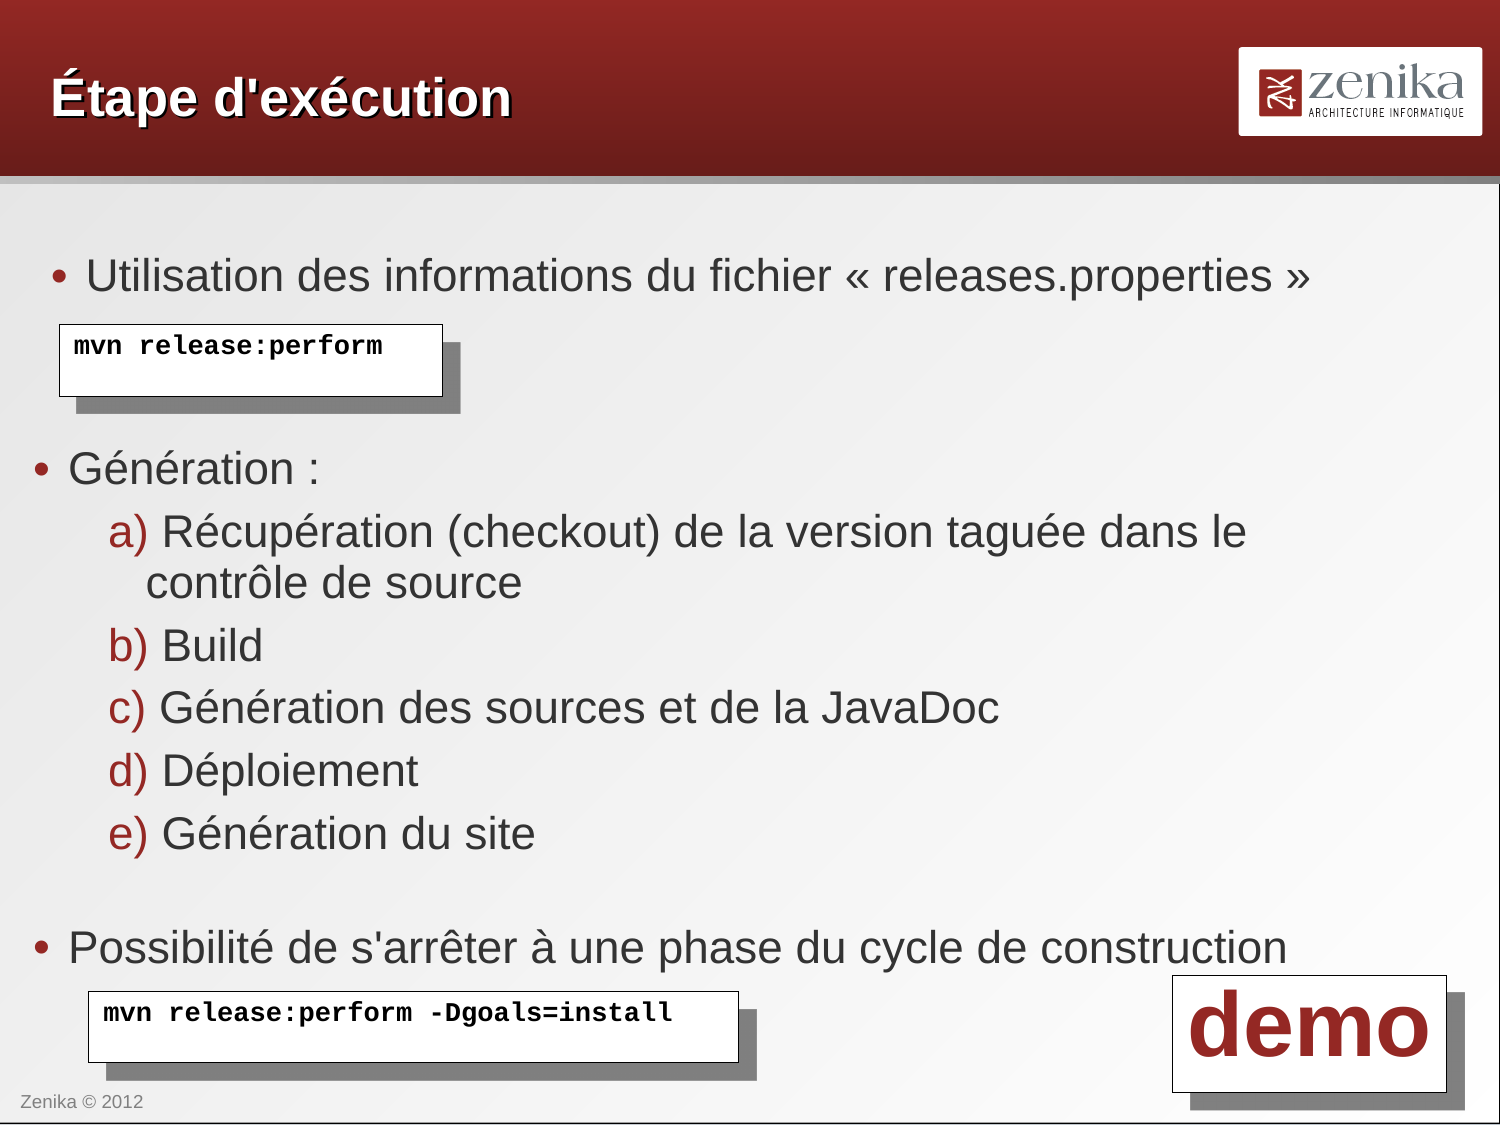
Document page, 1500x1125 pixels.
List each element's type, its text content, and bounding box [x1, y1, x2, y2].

title Étape d'exécution [50, 15, 1206, 180]
text_box mvn release:perform [59, 324, 443, 397]
text_box demo [1172, 975, 1447, 1093]
list Génération : Récupération (checkout) de la version taguée dans le contrôle de source Build Génération des sources et de la JavaDoc Déploiement Génération du site Possibilité de s'arrêter à une phase du cycle de construction [33, 442, 1418, 971]
list Utilisation des informations du fichier « releases.properties » [50, 249, 1435, 325]
picture [1257, 58, 1464, 125]
text_box mvn release:perform -Dgoals=install [88, 991, 739, 1063]
